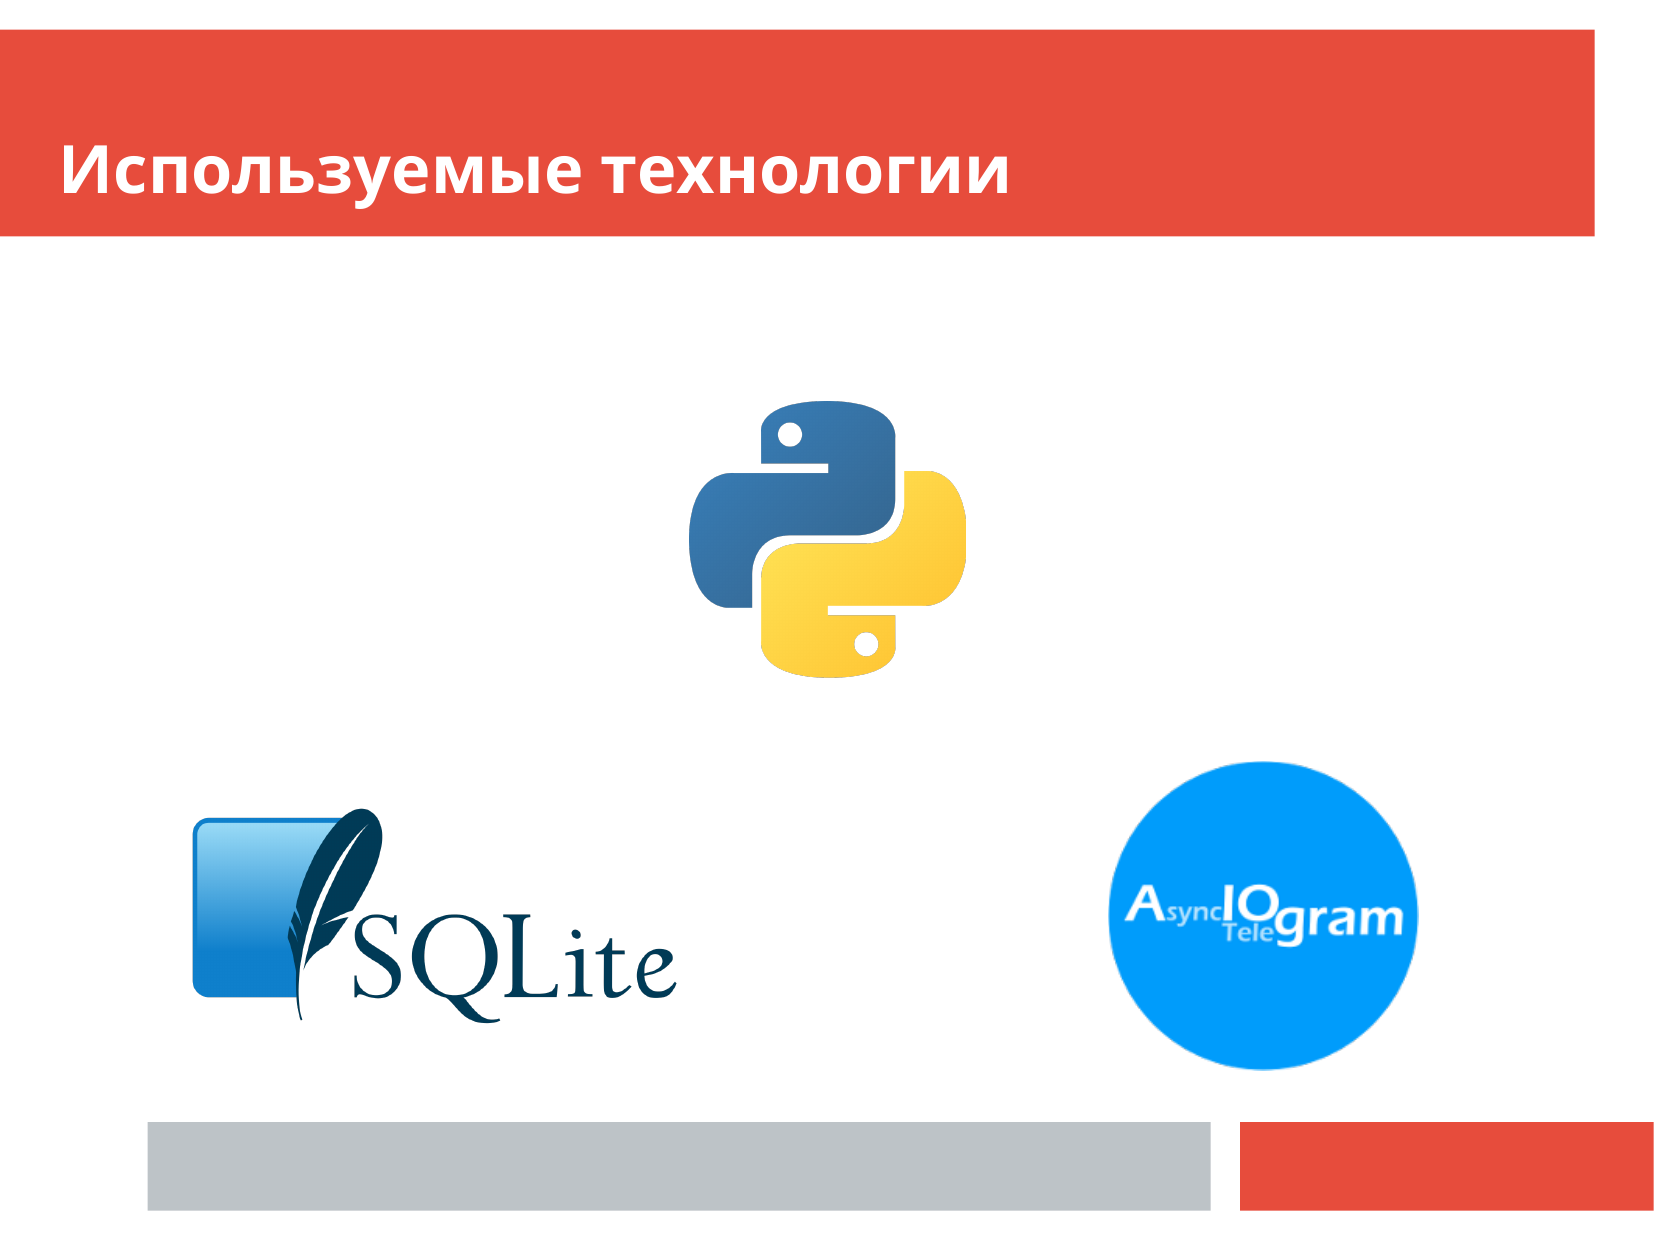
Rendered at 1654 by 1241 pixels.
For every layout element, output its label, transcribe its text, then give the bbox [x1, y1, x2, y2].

picture [1108, 761, 1419, 1072]
picture [179, 795, 690, 1037]
picture [689, 401, 966, 678]
title Используемые технологии [59, 59, 1595, 207]
